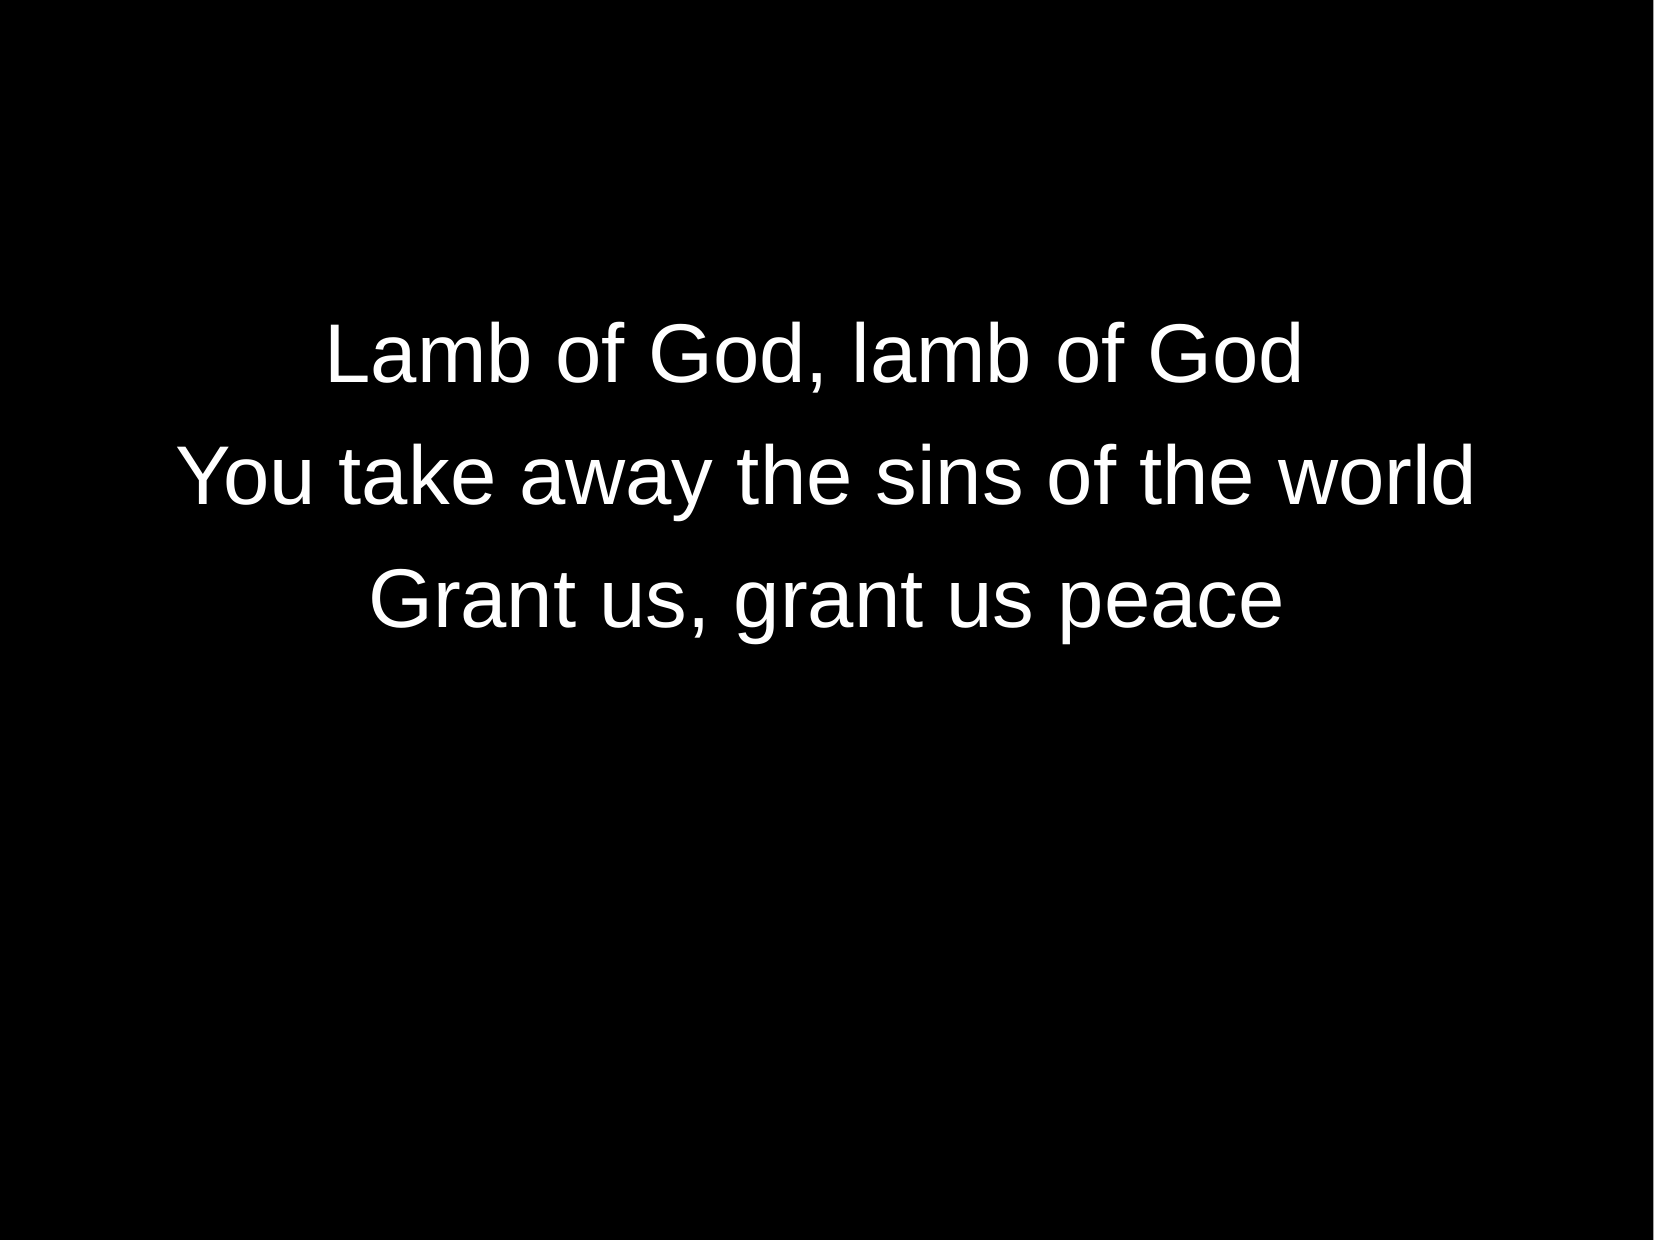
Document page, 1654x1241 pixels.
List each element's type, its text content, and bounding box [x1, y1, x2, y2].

list Lamb of God, lamb of God You take away the sins of the world Grant us, grant us peace [0, 307, 1654, 1241]
